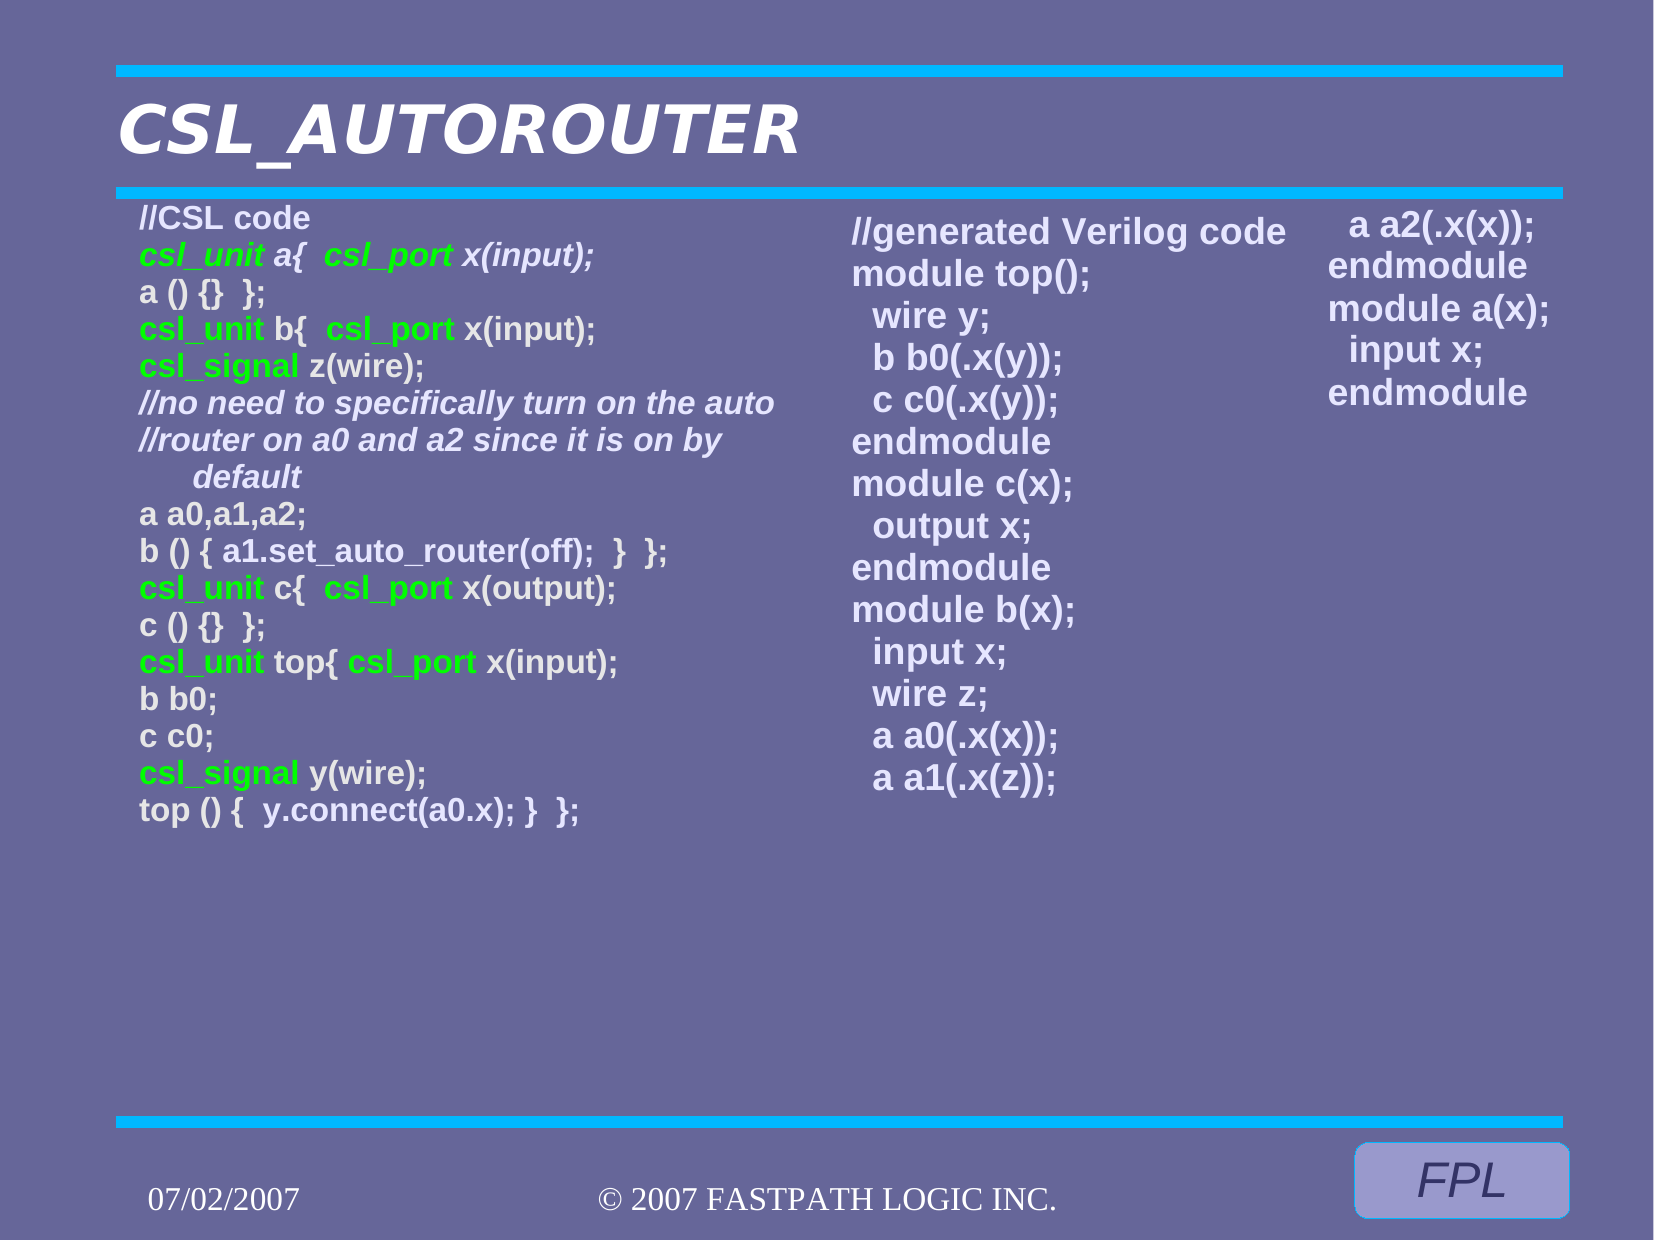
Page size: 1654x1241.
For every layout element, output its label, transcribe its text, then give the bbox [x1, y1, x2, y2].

title CSL_AUTOROUTER [118, 41, 1531, 219]
list //generated Verilog code module top(); wire y; b b0(.x(y)); c c0(.x(y)); endmodule module c(x); output x; endmodule module b(x); input x; wire z; a a0(.x(x)); a a1(.x(z)); [833, 210, 1336, 1123]
list a a2(.x(x)); endmodule module a(x); input x; endmodule [1309, 202, 1593, 550]
list //CSL code csl_unit a{ csl_port x(input); a () {} }; csl_unit b{ csl_port x(input); csl_signal z(wire); //no need to specifically turn on the auto //router on a0 and a2 since it is on by default a a0,a1,a2; b () { a1.set_auto_router(off); } }; csl_unit c{ csl_port x(output); c () {} }; csl_unit top{ csl_port x(input); b b0; c c0; csl_signal y(wire); top () { y.connect(a0.x); } }; [121, 199, 824, 1112]
